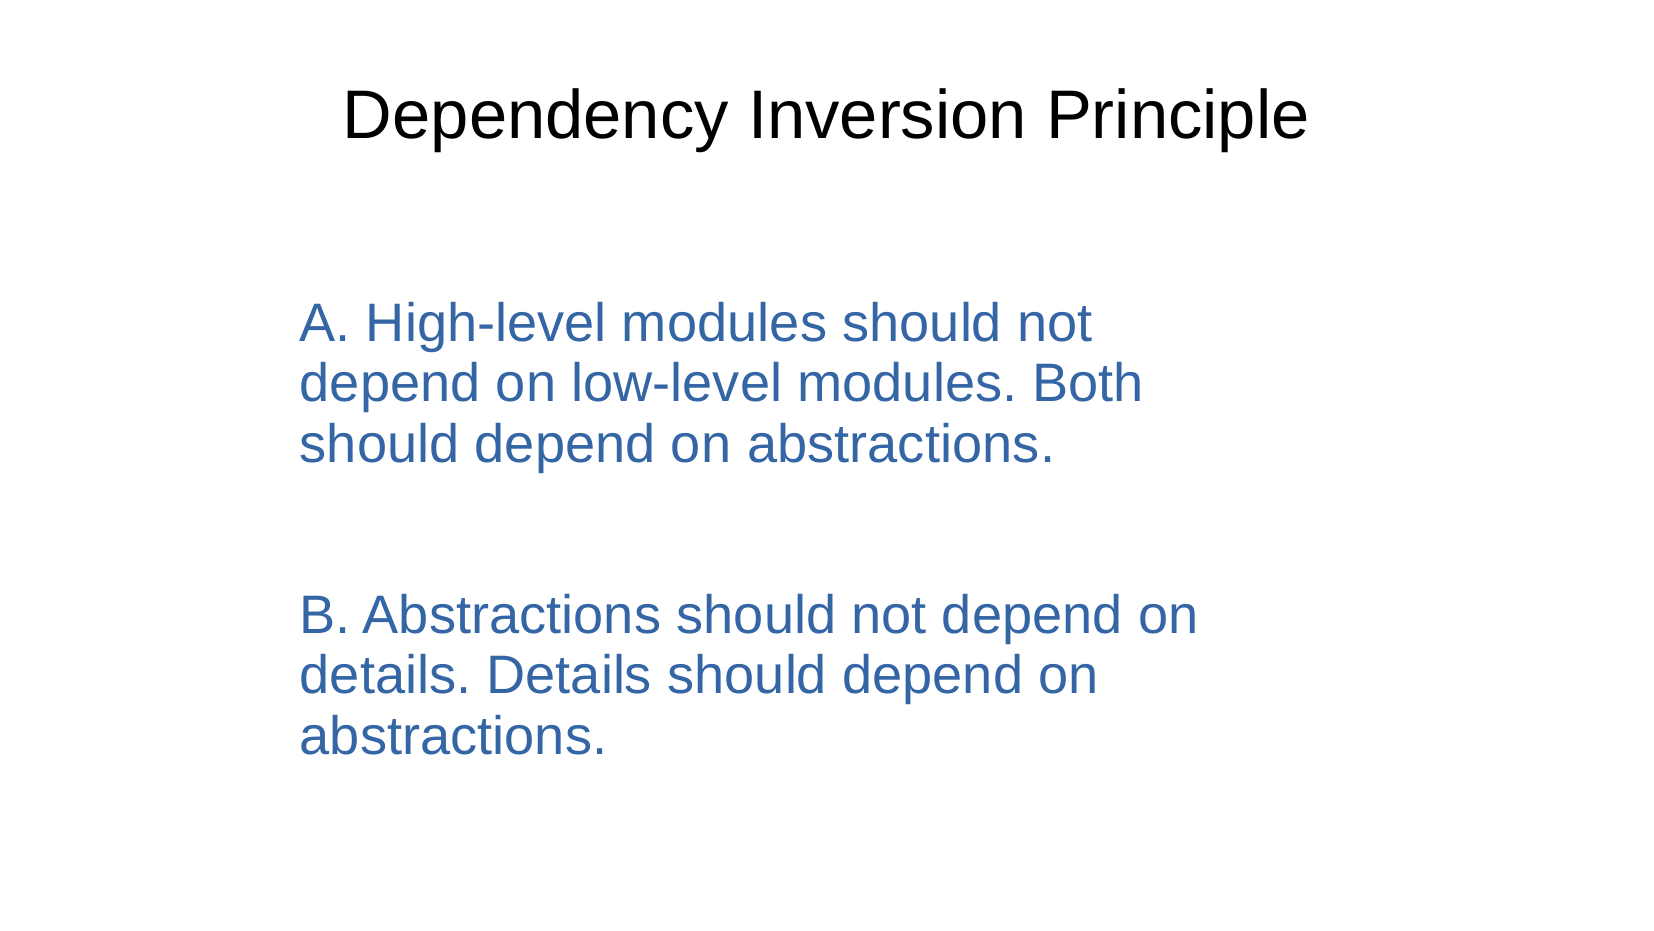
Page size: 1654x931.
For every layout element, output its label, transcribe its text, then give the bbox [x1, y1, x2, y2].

text_box A. High-level modules should not depend on low-level modules. Both should depend on abstractions. B. Abstractions should not depend on details. Details should depend on abstractions. [285, 285, 1253, 822]
title Dependency Inversion Principle [82, 37, 1571, 193]
